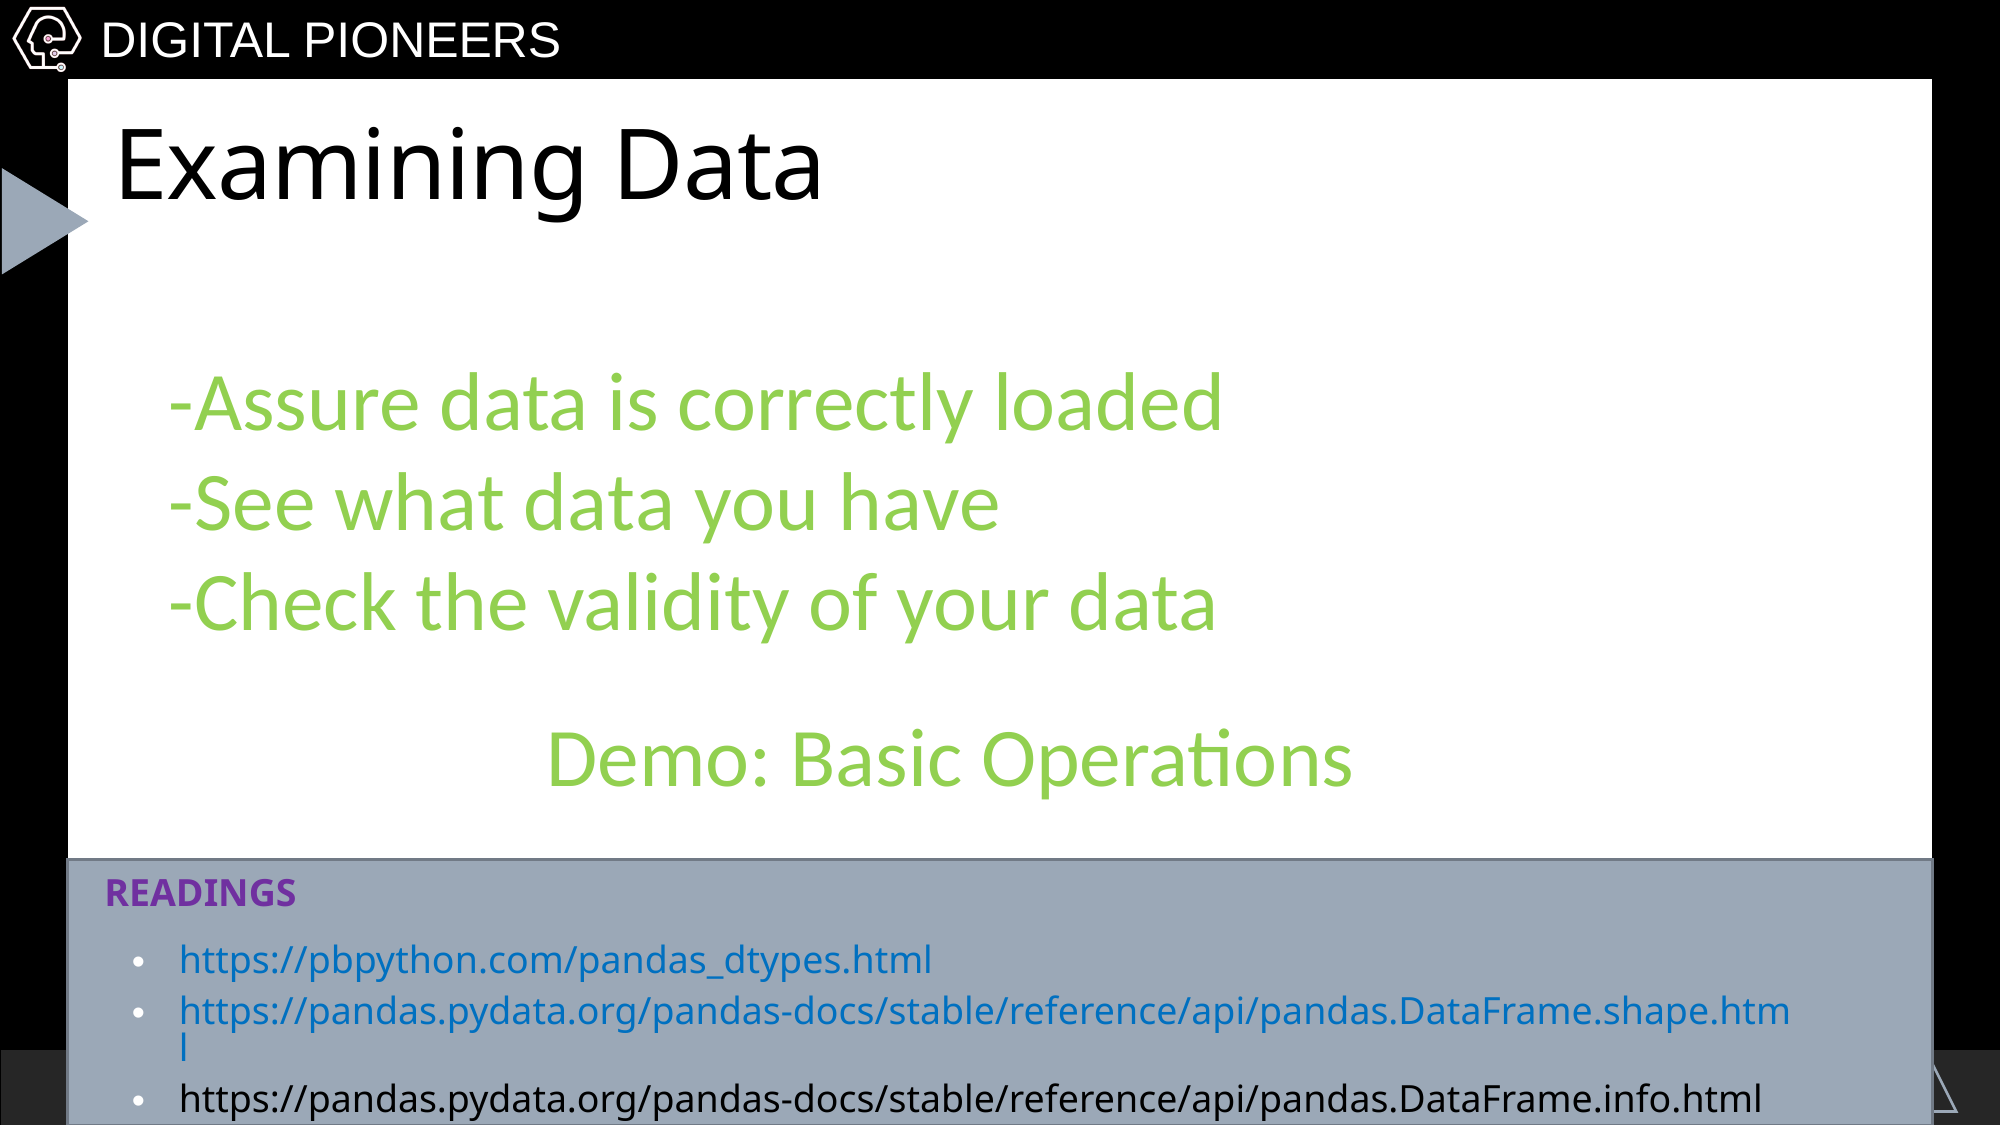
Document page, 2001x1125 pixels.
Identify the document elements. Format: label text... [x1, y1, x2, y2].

text_box https://pbpython.com/pandas_dtypes.html https://pandas.pydata.org/pandas-docs/stable/reference/api/pandas.DataFrame.shape.html https://pandas.pydata.org/pandas-docs/stable/reference/api/pandas.DataFrame.info.html [116, 928, 1813, 1125]
picture [7, 5, 85, 73]
text_box [68, 860, 1933, 1125]
title Examining Data [98, 93, 1813, 243]
text_box DIGITAL PIONEERS [85, 0, 596, 76]
text_box READINGS [89, 861, 326, 922]
text_box Demo: Basic Operations [85, 695, 1817, 812]
text_box -Assure data is correctly loaded -See what data you have -Check the validity of your data [153, 339, 1885, 658]
